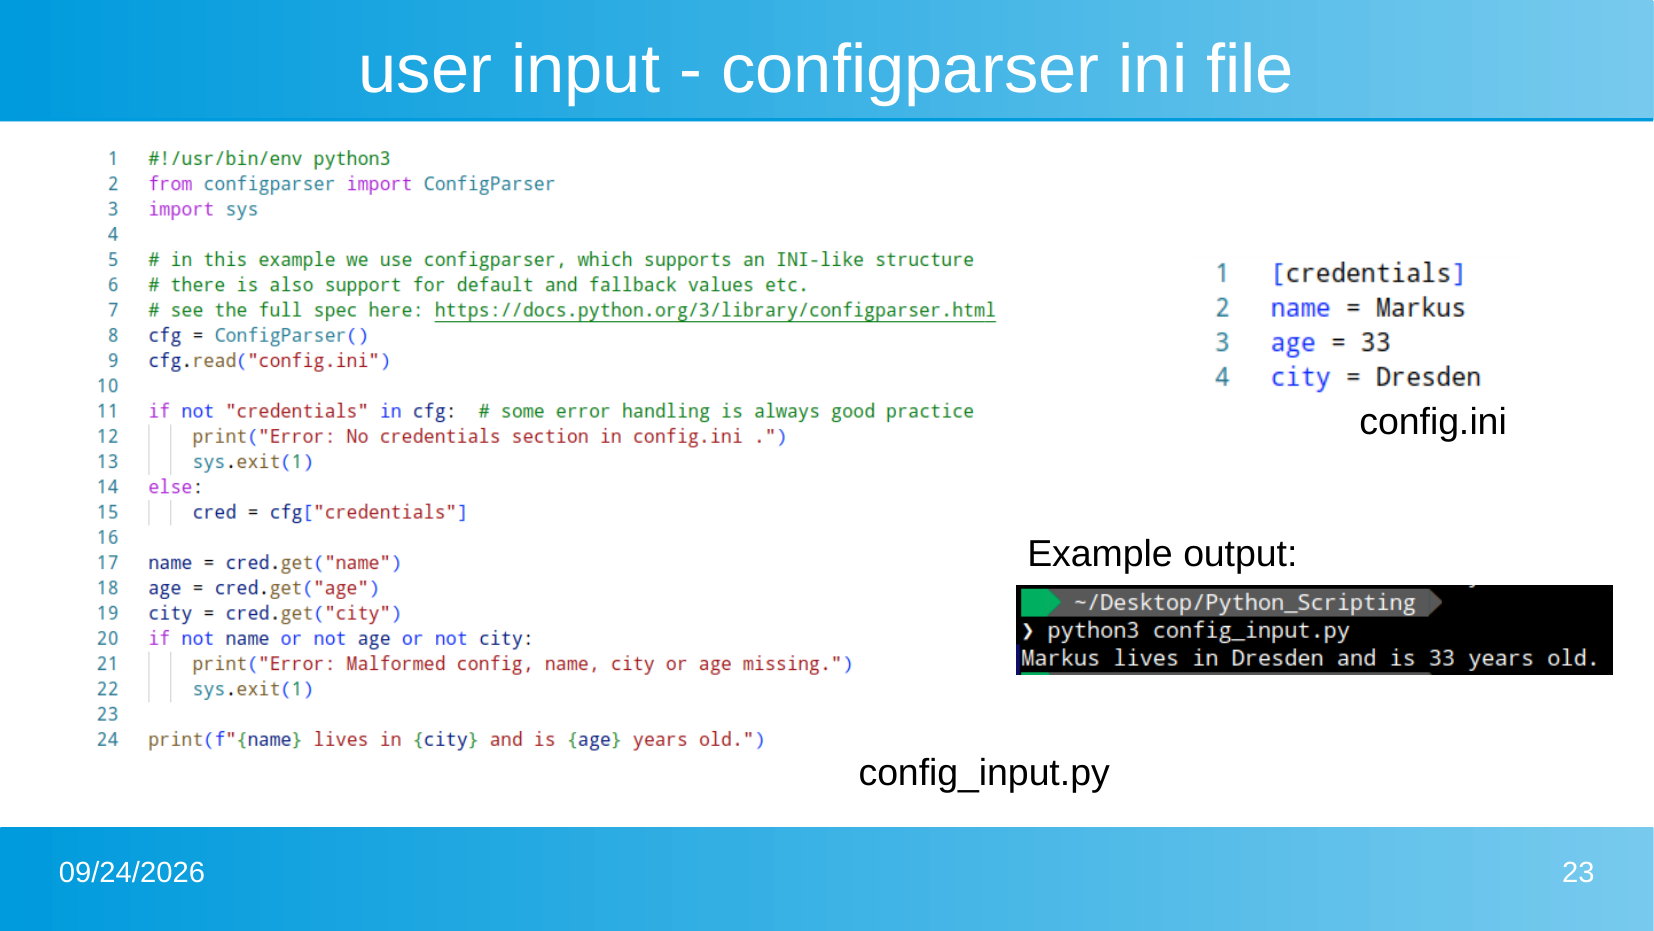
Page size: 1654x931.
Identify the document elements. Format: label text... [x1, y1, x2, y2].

text_box config.ini [1344, 393, 1522, 451]
text_box Example output: [1012, 525, 1351, 582]
picture [1194, 254, 1517, 394]
text_box config_input.py [843, 744, 1126, 802]
title user input - configparser ini file [59, 29, 1595, 108]
picture [75, 149, 1613, 754]
